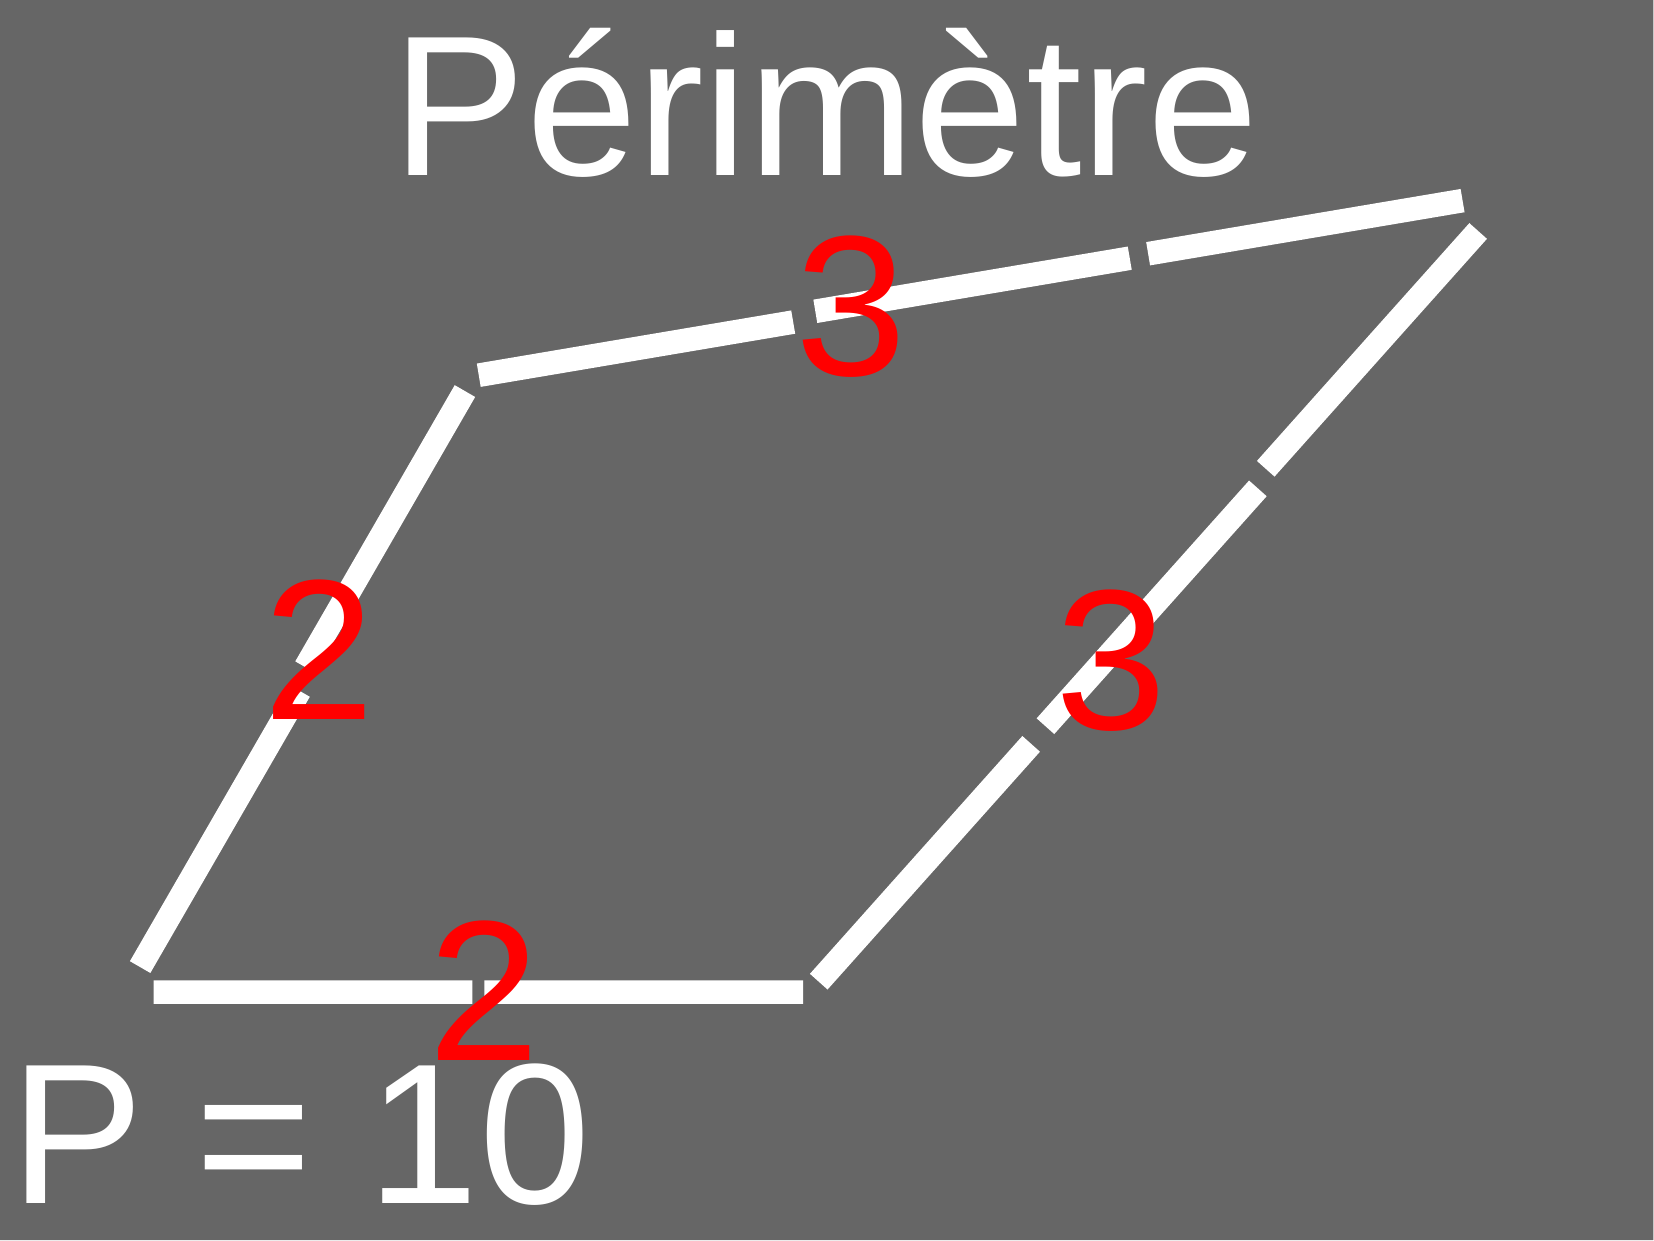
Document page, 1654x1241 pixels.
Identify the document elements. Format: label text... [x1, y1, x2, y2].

text_box 3 [780, 186, 922, 426]
title Périmètre [353, 0, 1300, 237]
text_box [0, 0, 1654, 1241]
text_box 3 [1040, 541, 1182, 780]
text_box 2 [414, 871, 556, 1003]
text_box 2 [248, 531, 390, 770]
title P = 10 [10, 1003, 957, 1241]
